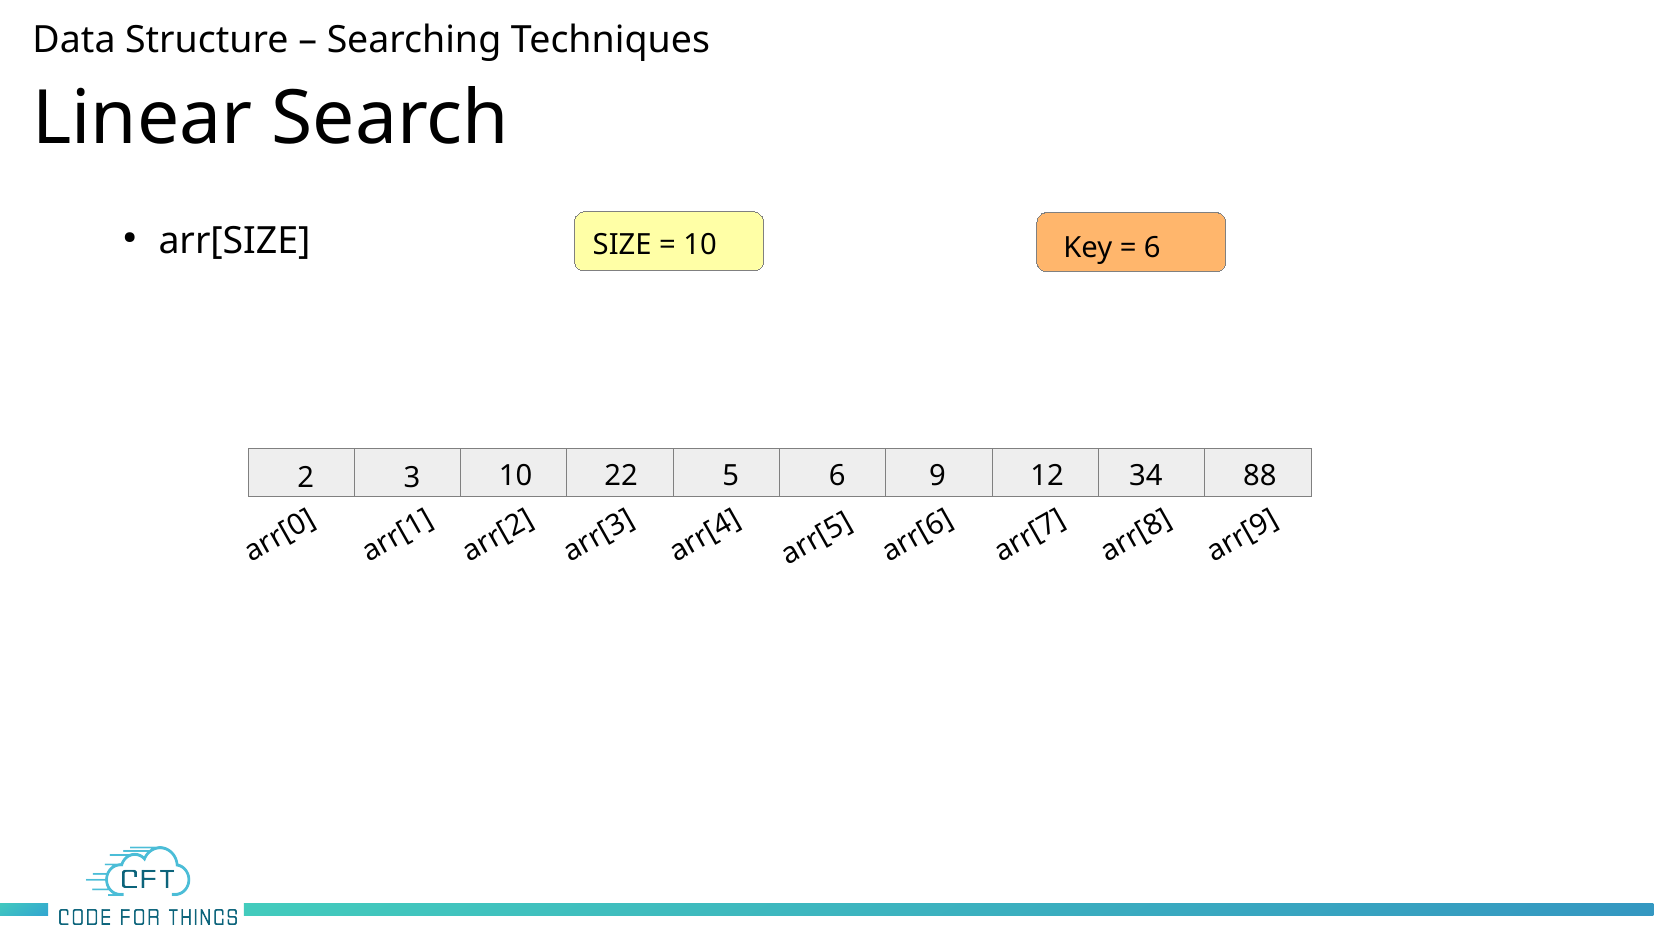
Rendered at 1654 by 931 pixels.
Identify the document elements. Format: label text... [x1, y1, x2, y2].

text_box arr[9] [1181, 476, 1323, 588]
text_box 6 [814, 446, 863, 497]
text_box 9 [914, 446, 963, 497]
text_box 5 [707, 446, 756, 497]
text_box arr[8] [1079, 472, 1213, 588]
text_box [331, 448, 388, 497]
text_box arr[SIZE] [108, 205, 353, 272]
text_box Key = 6 [1048, 218, 1229, 268]
text_box SIZE = 10 [577, 215, 758, 265]
text_box [863, 448, 914, 497]
text_box 88 [1228, 446, 1296, 497]
text_box [1182, 448, 1228, 497]
text_box 34 [1114, 446, 1182, 497]
text_box [551, 448, 589, 497]
text_box arr[4] [647, 472, 786, 588]
picture [59, 846, 237, 925]
text_box arr[1] [336, 472, 473, 588]
text_box [438, 448, 484, 497]
text_box arr[7] [971, 475, 1111, 588]
text_box 10 [484, 446, 551, 497]
text_box arr[2] [437, 475, 574, 588]
text_box 12 [1015, 446, 1083, 497]
text_box [963, 448, 1015, 497]
text_box [574, 211, 764, 271]
text_box [756, 448, 814, 497]
text_box 2 [282, 448, 331, 498]
text_box arr[5] [756, 475, 898, 591]
text_box 22 [589, 446, 657, 497]
text_box [657, 448, 707, 497]
text_box arr[0] [218, 472, 360, 588]
text_box [1036, 212, 1225, 272]
text_box arr[6] [862, 472, 999, 588]
text_box 3 [388, 448, 438, 498]
text_box [1083, 448, 1114, 497]
text_box [248, 448, 282, 497]
text_box [1296, 448, 1312, 497]
title Data Structure – Searching Techniques Linear Search [32, 12, 1184, 166]
text_box arr[3] [537, 484, 680, 588]
